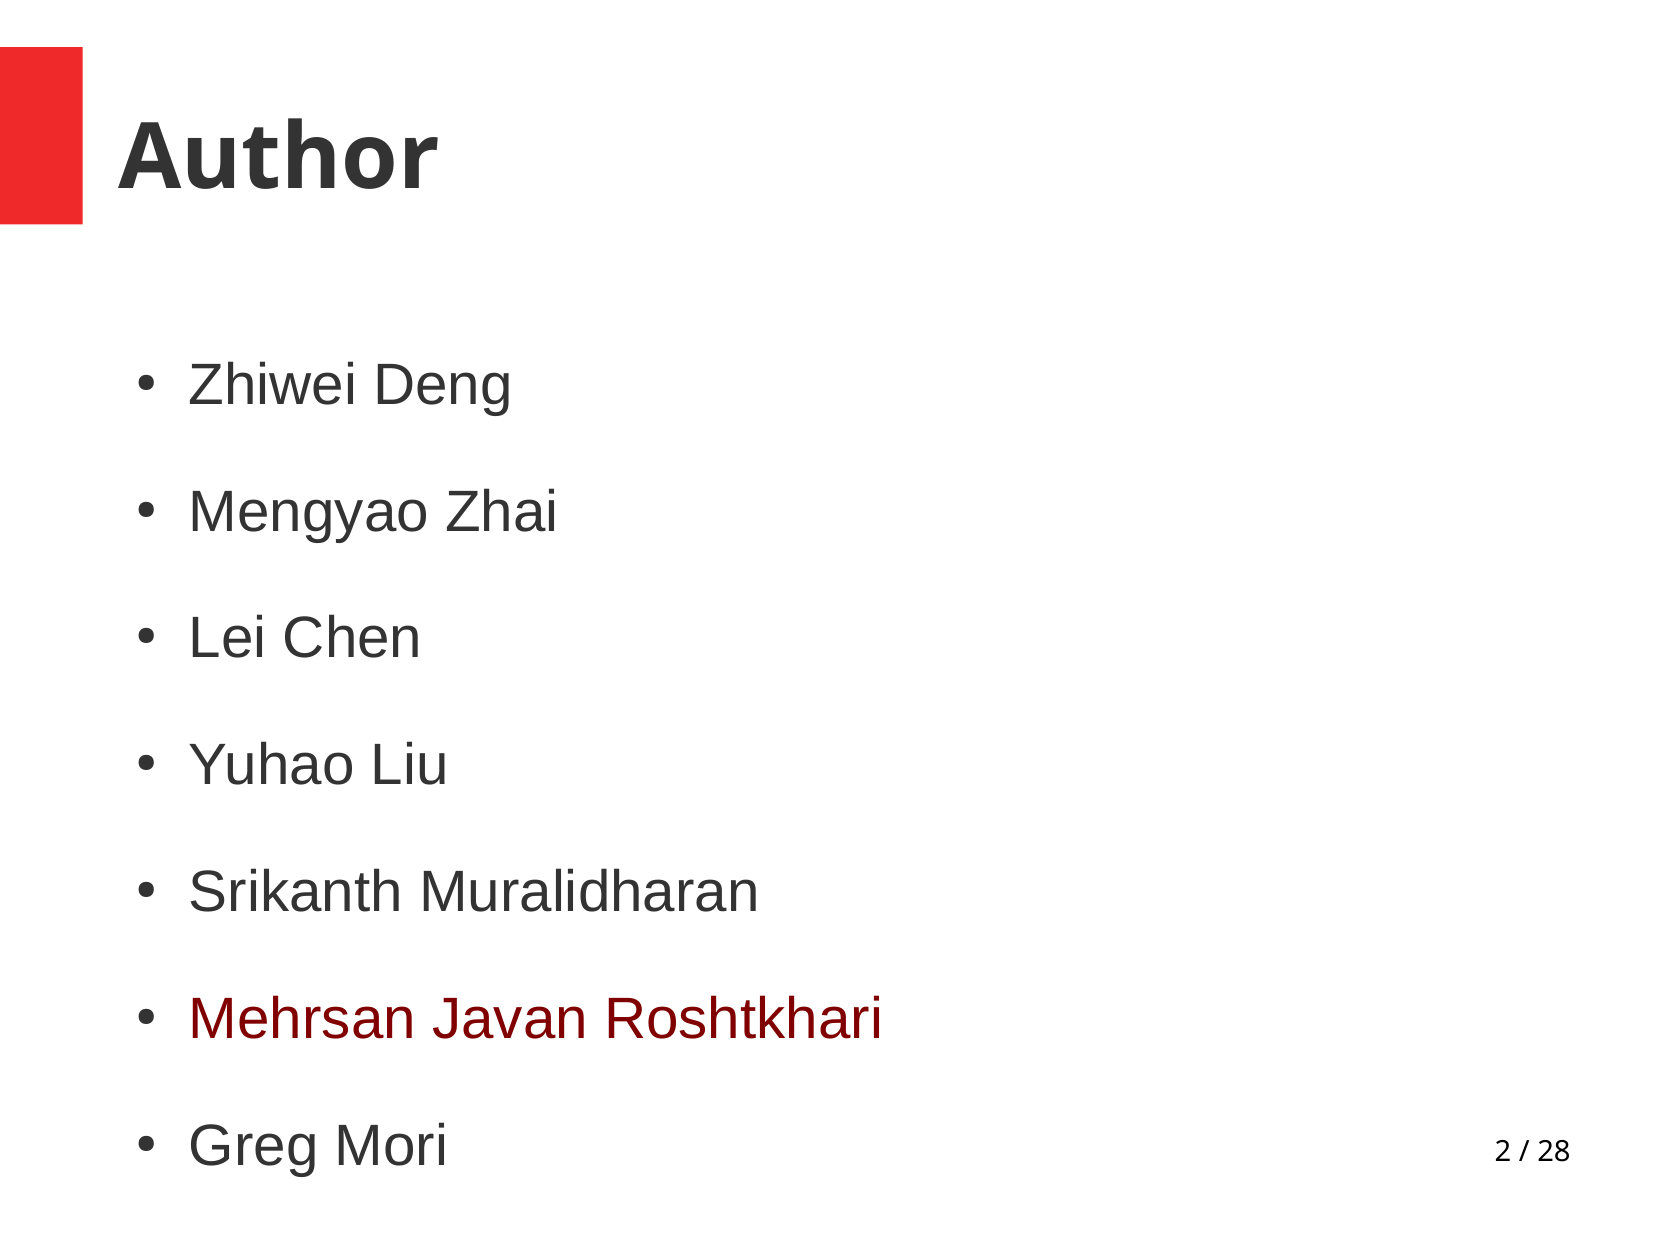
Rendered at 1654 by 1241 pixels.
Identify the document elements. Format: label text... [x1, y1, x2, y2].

list Zhiwei Deng Mengyao Zhai Lei Chen Yuhao Liu Srikanth Muralidharan Mehrsan Javan Roshtkhari Greg Mori [118, 318, 1536, 1039]
title Author [118, 49, 1571, 257]
